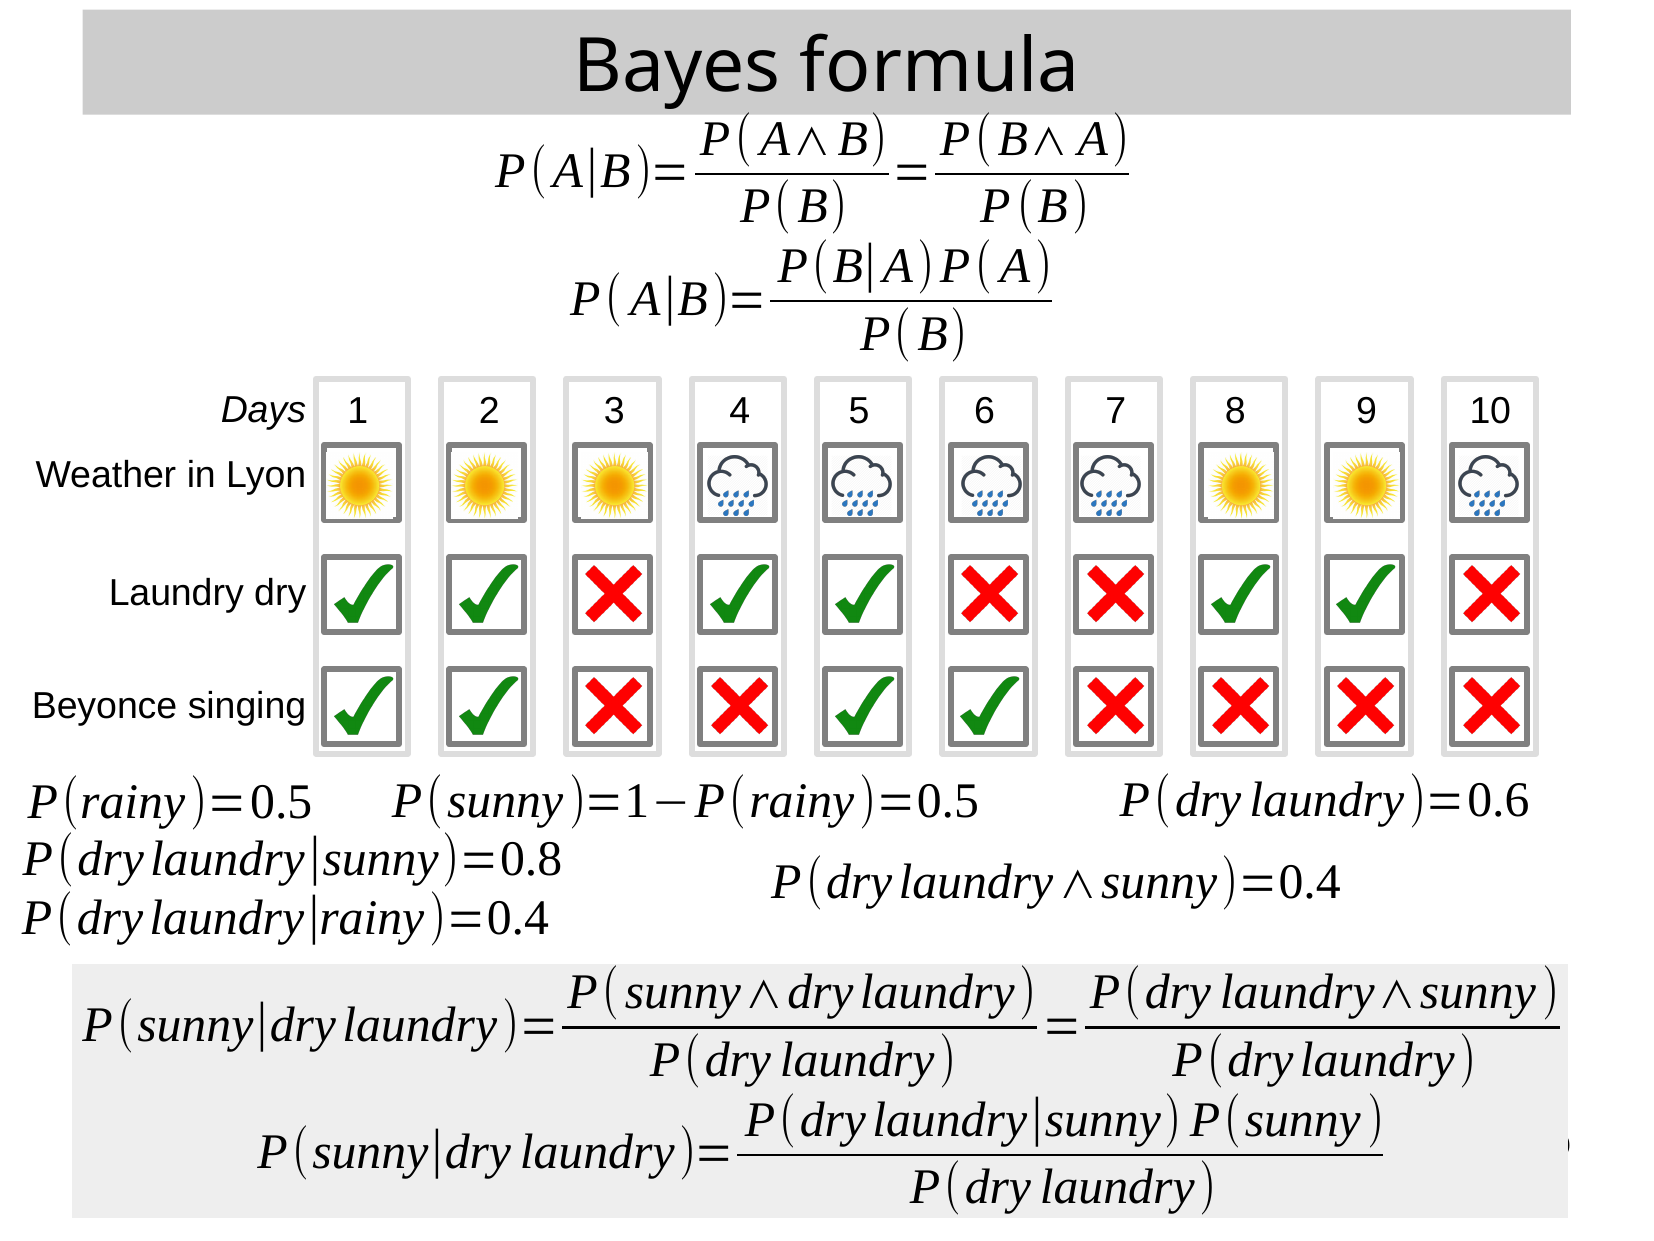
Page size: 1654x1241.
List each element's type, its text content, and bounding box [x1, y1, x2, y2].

picture [1210, 563, 1271, 624]
picture [581, 452, 648, 519]
picture [1335, 675, 1396, 736]
text_box 5 [834, 382, 895, 439]
text_box 2 [463, 382, 524, 439]
text_box 7 [1090, 382, 1151, 439]
picture [583, 675, 644, 736]
chart [72, 963, 1569, 1219]
picture [326, 452, 393, 519]
picture [961, 455, 1022, 516]
picture [1210, 675, 1271, 736]
picture [1208, 452, 1274, 519]
text_box Days [5, 381, 313, 442]
picture [458, 563, 519, 624]
picture [834, 675, 895, 736]
chart [761, 853, 1351, 913]
title Bayes formula [82, 9, 1571, 115]
text_box 10 [1455, 448, 1524, 481]
text_box Laundry dry [5, 564, 313, 625]
text_box 10 [1454, 382, 1533, 481]
picture [834, 563, 895, 624]
picture [831, 455, 892, 516]
text_box 1 [332, 382, 393, 439]
text_box 9 [1341, 382, 1402, 439]
picture [709, 563, 770, 624]
picture [1085, 675, 1146, 736]
picture [709, 675, 770, 736]
text_box 3 [589, 382, 650, 439]
picture [959, 563, 1020, 624]
picture [707, 455, 768, 516]
text_box 4 [714, 382, 775, 439]
picture [451, 452, 518, 519]
text_box Weather in Lyon [5, 446, 313, 507]
picture [1461, 675, 1522, 736]
picture [1080, 455, 1141, 516]
text_box 8 [1210, 382, 1271, 439]
picture [1333, 452, 1400, 519]
text_box 6 [959, 382, 1020, 439]
picture [458, 675, 519, 736]
picture [959, 675, 1020, 736]
text_box Beyonce singing [5, 676, 313, 737]
picture [1335, 563, 1396, 624]
picture [333, 563, 394, 624]
chart [484, 110, 1139, 365]
chart [11, 772, 987, 949]
chart [1111, 771, 1537, 832]
picture [583, 563, 644, 624]
picture [1085, 563, 1146, 624]
picture [1458, 455, 1519, 516]
picture [1461, 563, 1522, 624]
picture [333, 675, 394, 736]
